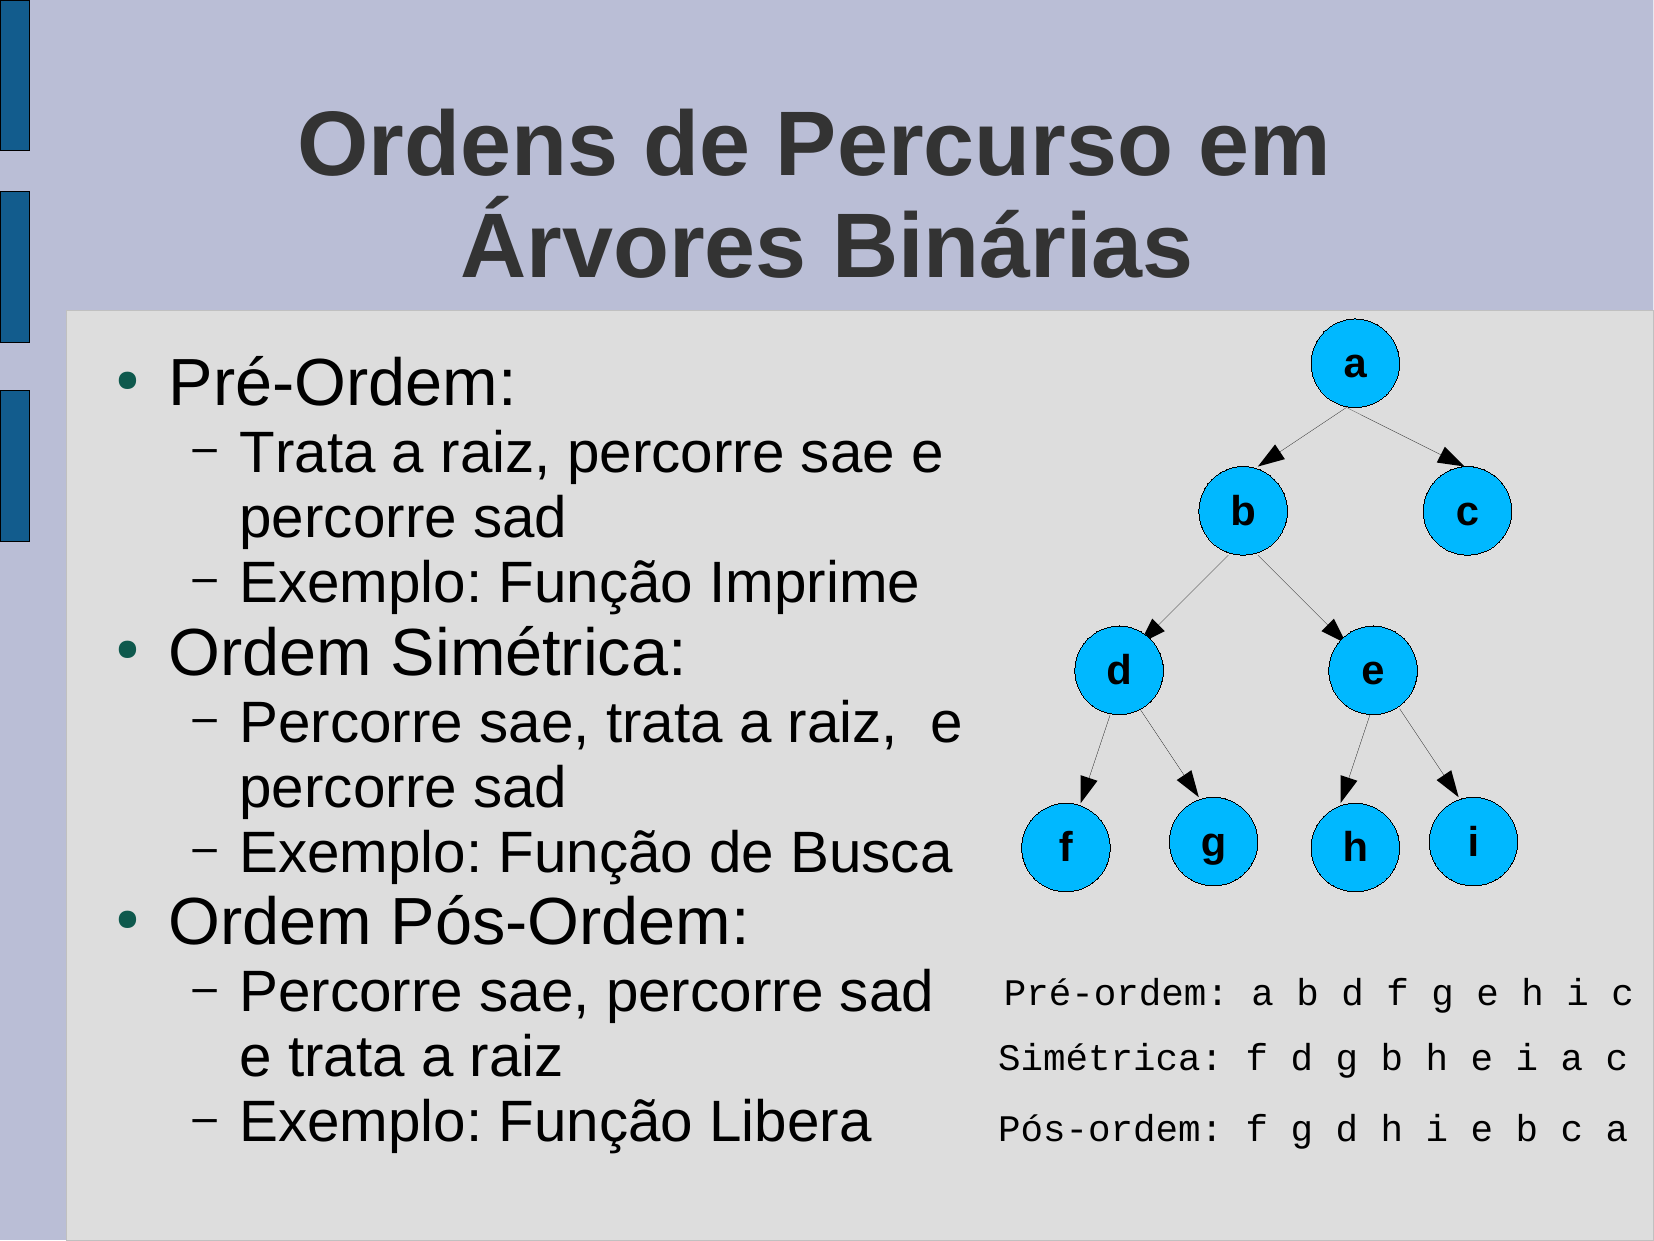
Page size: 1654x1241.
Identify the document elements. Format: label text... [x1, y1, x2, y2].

text_box Simétrica: f d g b h e i a c [998, 1039, 1629, 1080]
title Ordens de Percurso em Árvores Binárias [121, 91, 1534, 299]
list Pré-Ordem: Trata a raiz, percorre sae e percorre sad Exemplo: Função Imprime Ordem Simétrica: Percorre sae, trata a raiz, e percorre sad Exemplo: Função de Busca Ordem Pós-Ordem: Percorre sae, percorre sad e trata a raiz Exemplo: Função Libera [97, 344, 981, 1153]
text_box Pré-ordem: a b d f g e h i c [1003, 974, 1635, 1015]
text_box d [1074, 625, 1164, 715]
text_box Pós-ordem: f g d h i e b c a [998, 1110, 1629, 1151]
text_box c [1423, 466, 1512, 556]
text_box a [1311, 318, 1400, 408]
text_box g [1169, 797, 1258, 886]
text_box h [1311, 803, 1400, 892]
text_box b [1198, 466, 1288, 556]
text_box e [1328, 625, 1418, 715]
text_box f [1021, 803, 1111, 892]
text_box i [1429, 797, 1518, 886]
